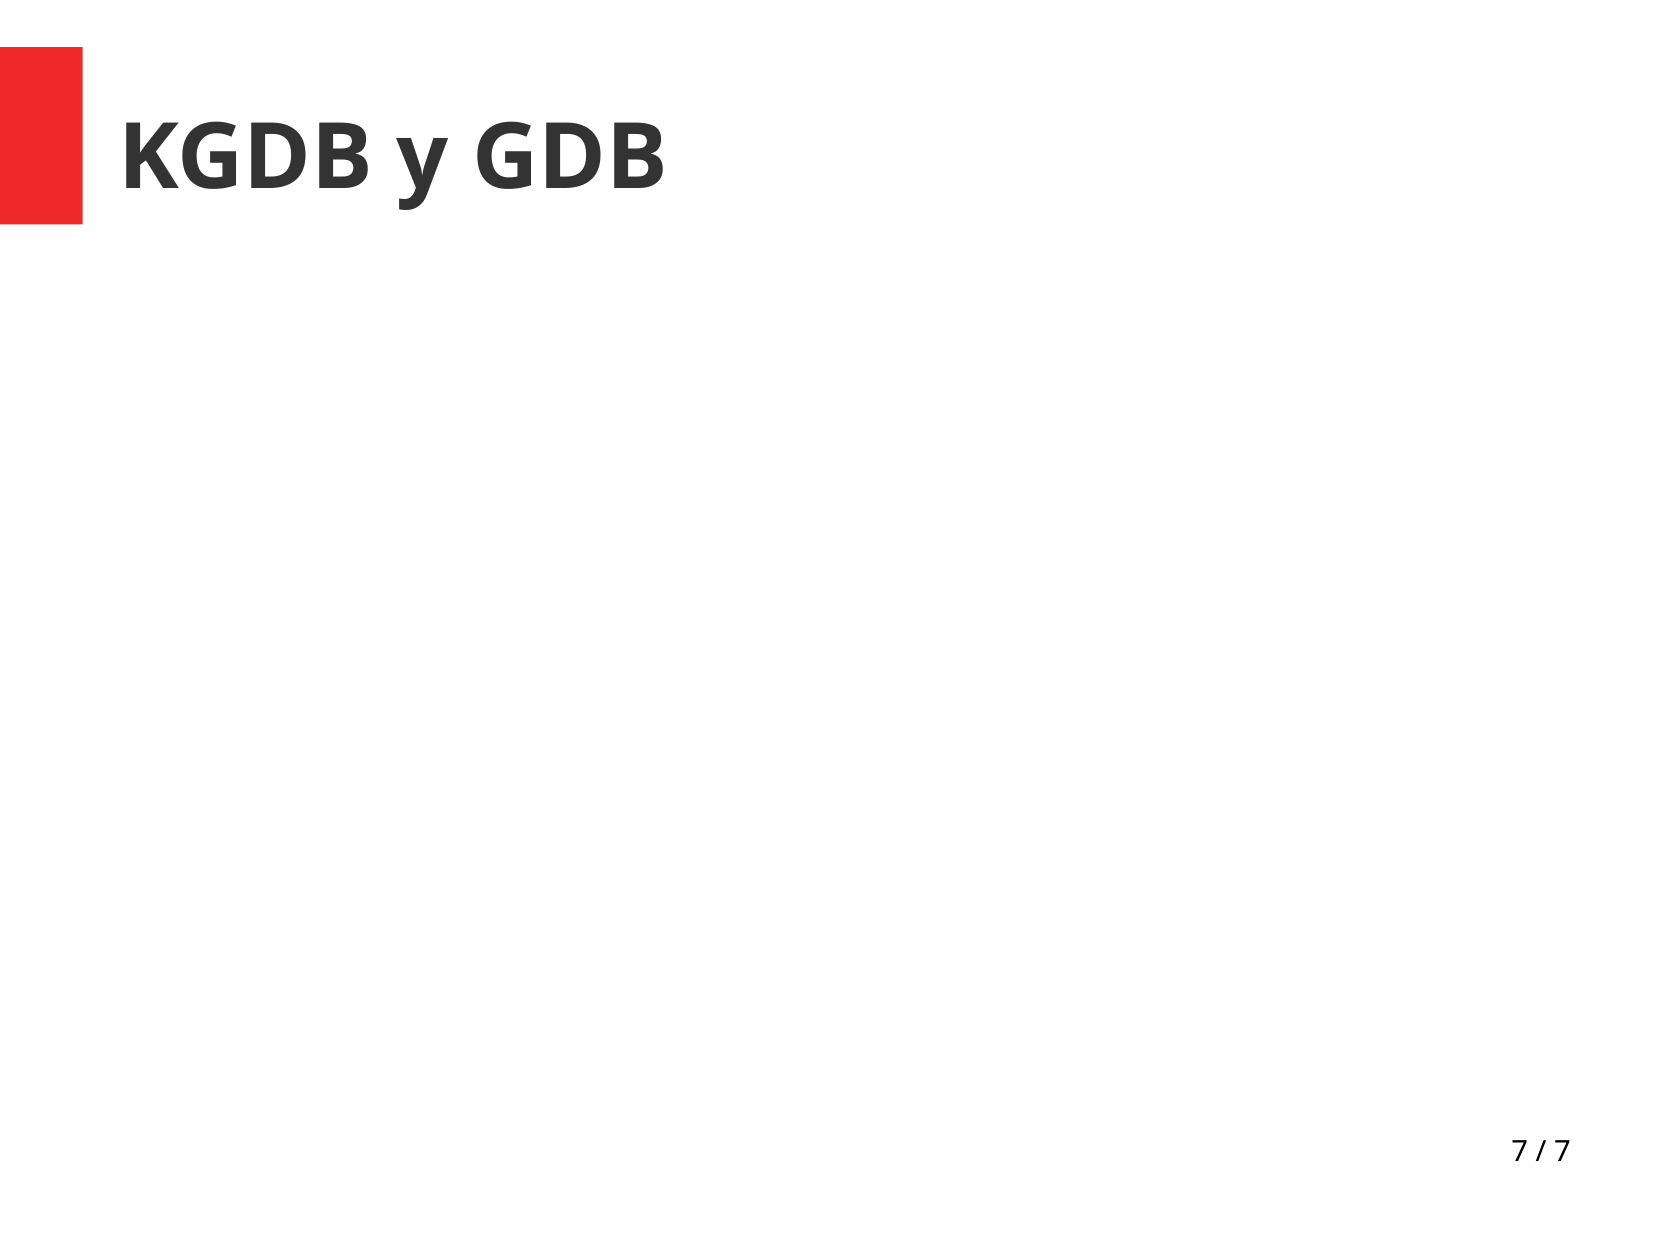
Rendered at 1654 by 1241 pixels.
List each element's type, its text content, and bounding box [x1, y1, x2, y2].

title KGDB y GDB [118, 49, 1571, 257]
